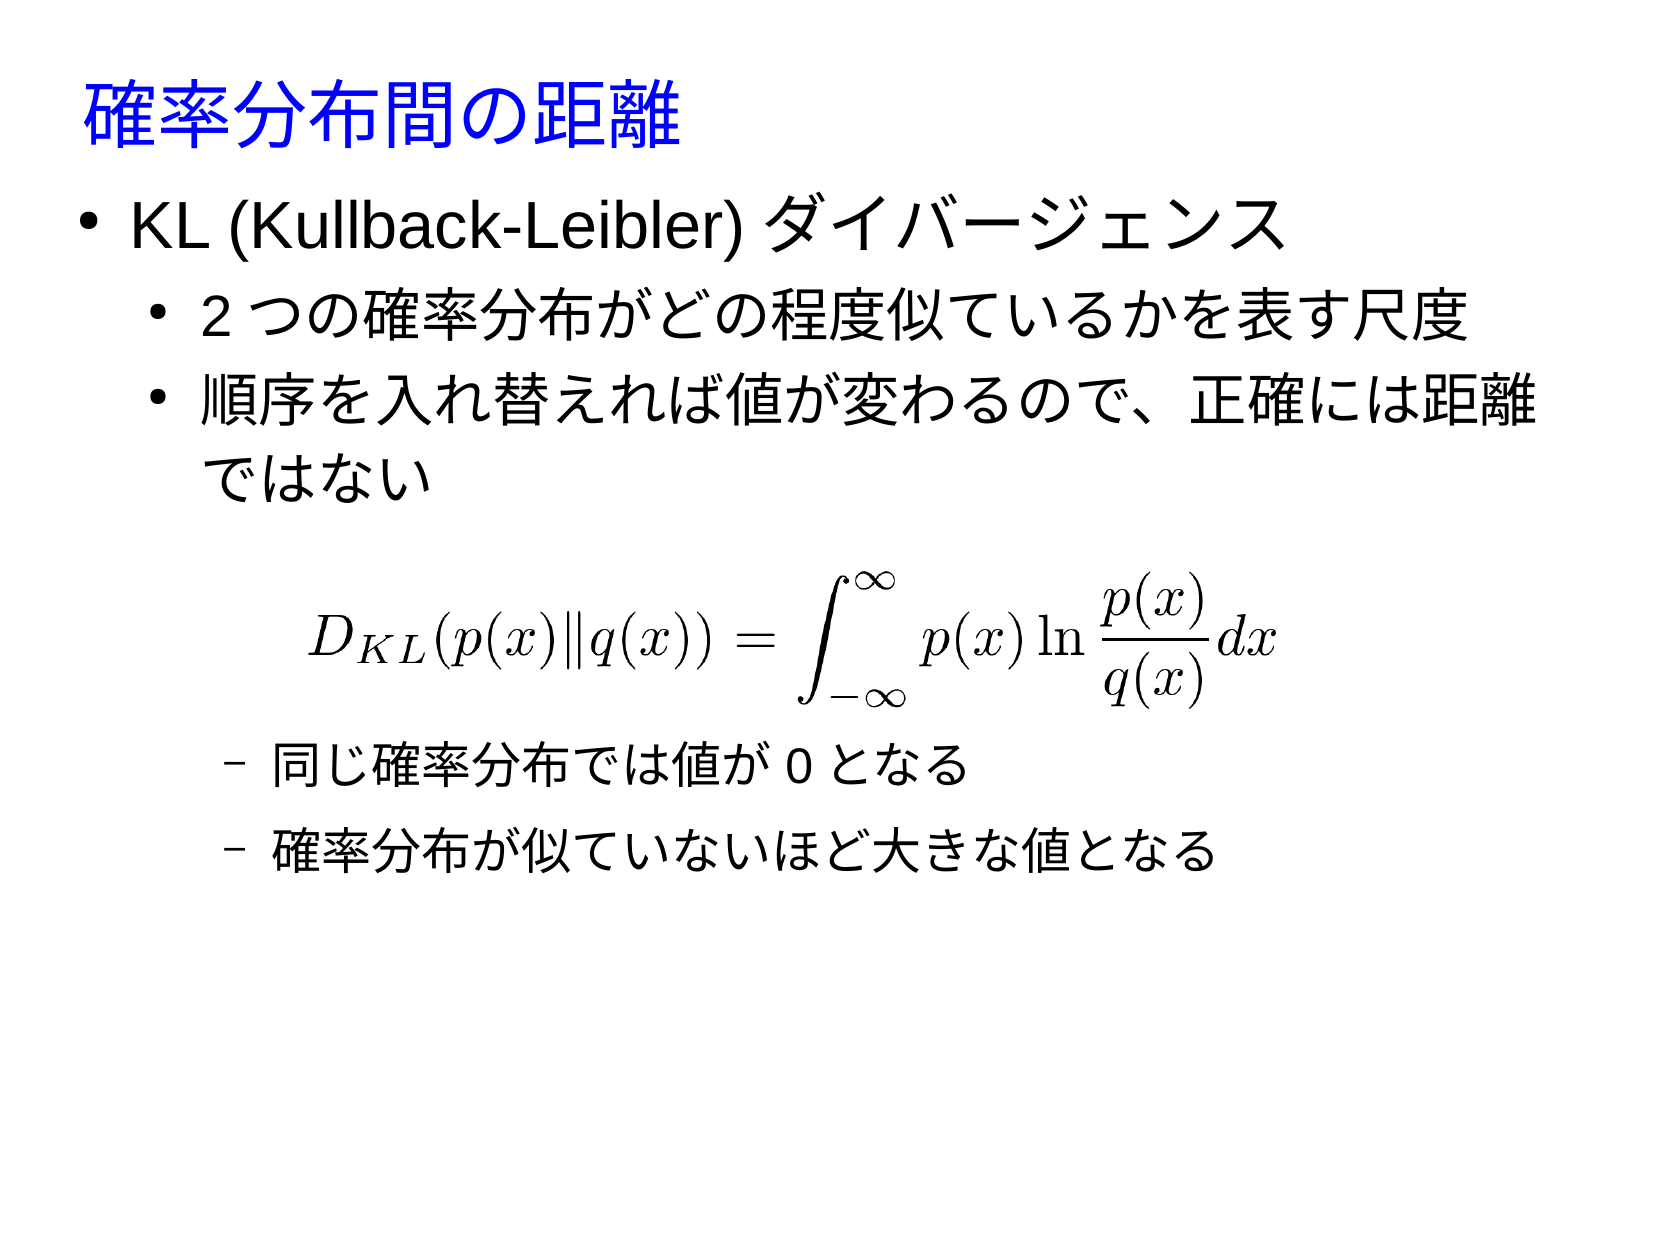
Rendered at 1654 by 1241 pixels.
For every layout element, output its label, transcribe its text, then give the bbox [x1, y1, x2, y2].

picture [308, 571, 1276, 709]
list KL (Kullback-Leibler)ダイバージェンス 2つの確率分布がどの程度似ているかを表す尺度 順序を入れ替えれば値が変わるので、正確には距離ではない 同じ確率分布では値が0となる 確率分布が似ていないほど大きな値となる [59, 177, 1595, 1135]
title 確率分布間の距離 [82, 49, 1571, 177]
